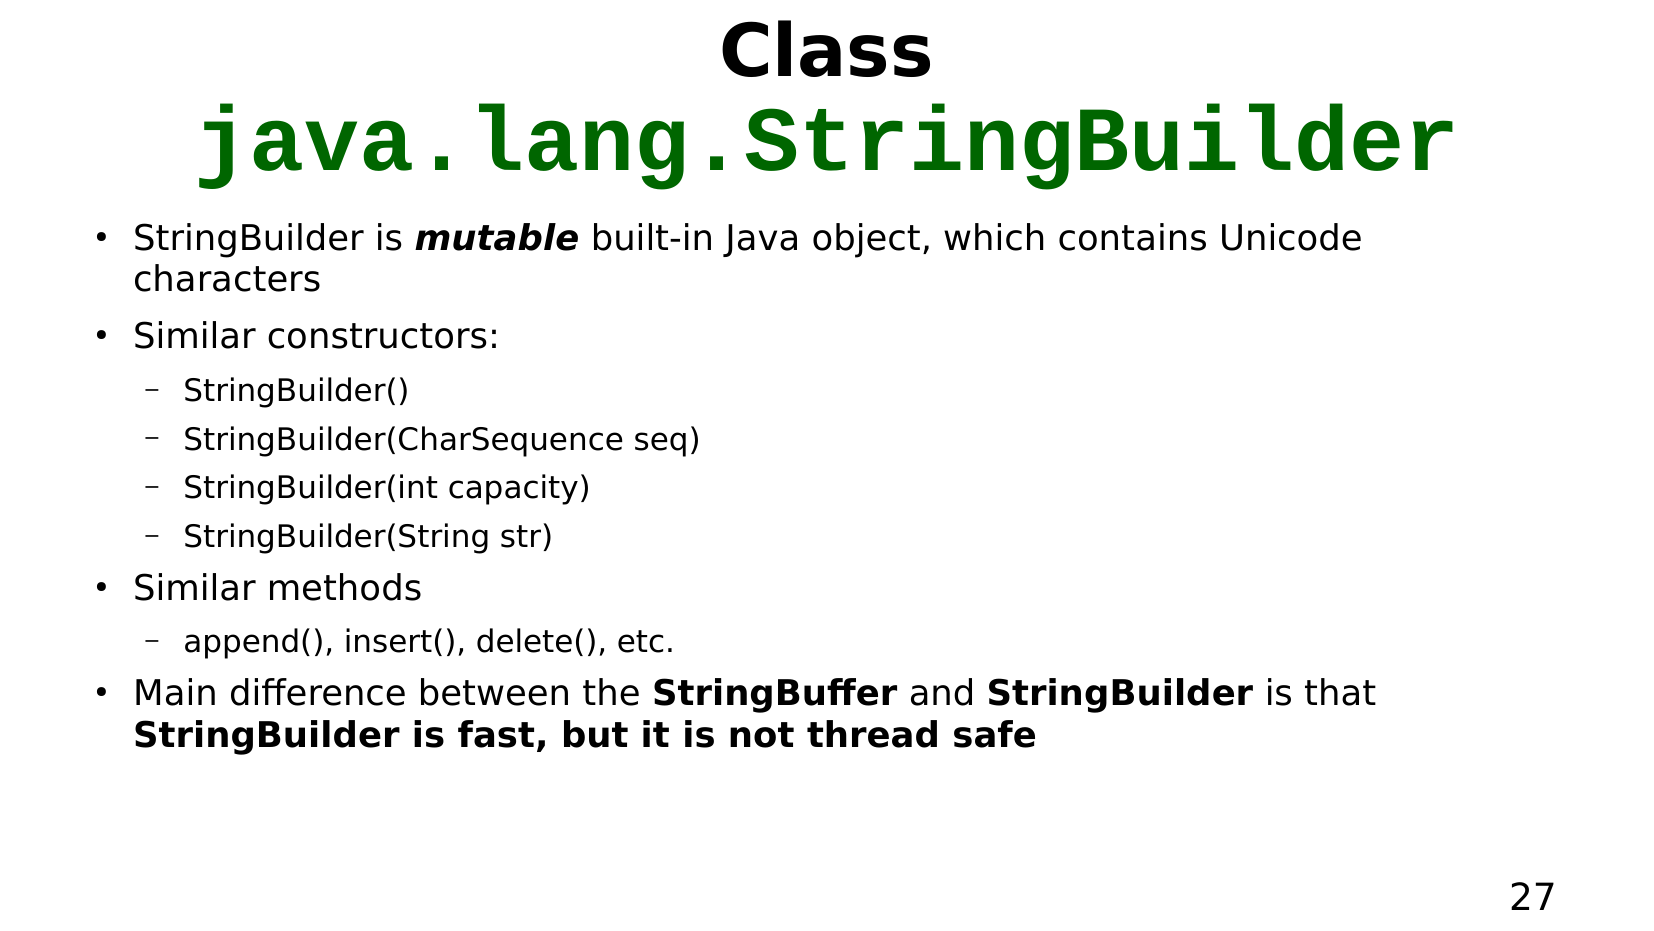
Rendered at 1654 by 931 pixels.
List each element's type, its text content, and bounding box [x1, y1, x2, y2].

list StringBuilder is mutable built-in Java object, which contains Unicode characters Similar constructors: StringBuilder() StringBuilder(CharSequence seq) StringBuilder(int capacity) StringBuilder(String str) Similar methods append(), insert(), delete(), etc. Main difference between the StringBuffer and StringBuilder is that StringBuilder is fast, but it is not thread safe [82, 217, 1538, 758]
title Class java.lang.StringBuilder [82, 8, 1571, 222]
